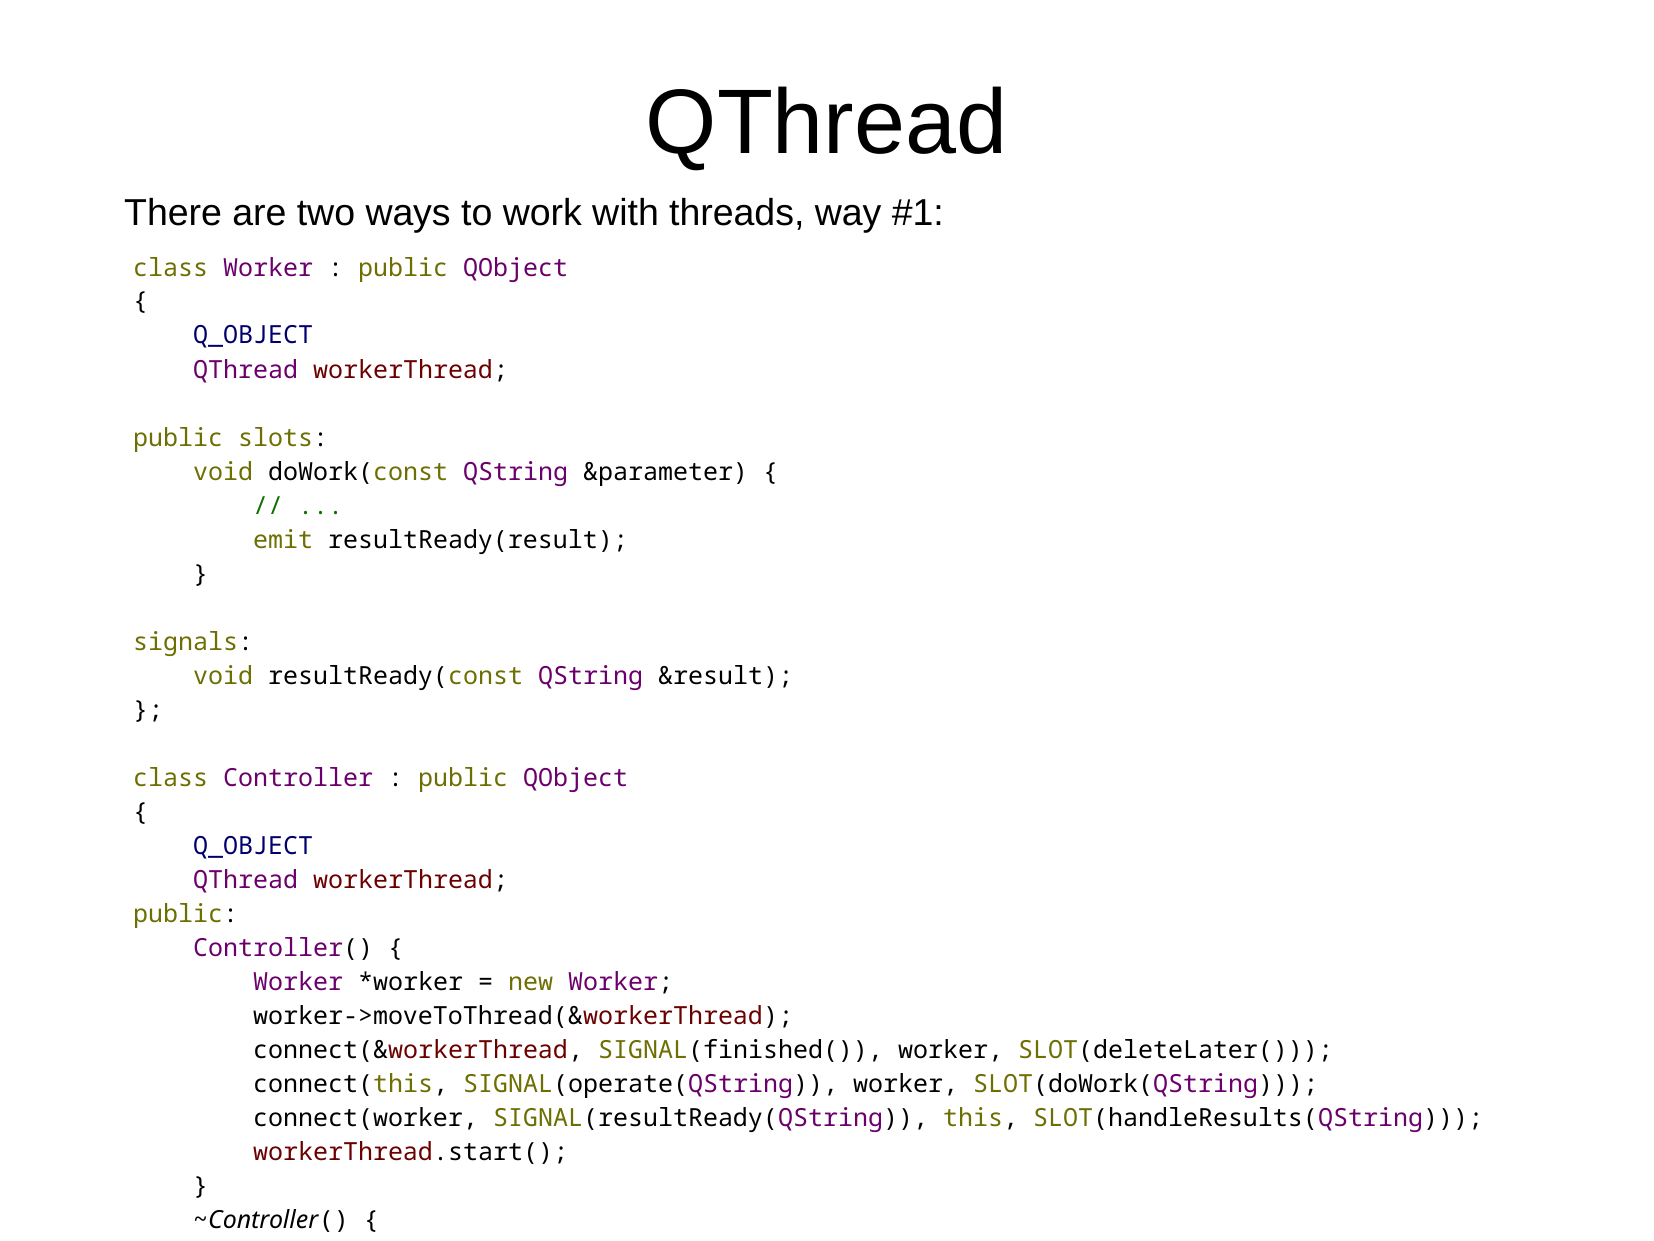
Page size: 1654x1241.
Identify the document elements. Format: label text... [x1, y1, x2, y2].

text_box class Worker : public QObject { Q_OBJECT QThread workerThread; public slots: void doWork(const QString &parameter) { // ... emit resultReady(result); } signals: void resultReady(const QString &result); }; class Controller : public QObject { Q_OBJECT QThread workerThread; public: Controller() { Worker *worker = new Worker; worker->moveToThread(&workerThread); connect(&workerThread, SIGNAL(finished()), worker, SLOT(deleteLater())); connect(this, SIGNAL(operate(QString)), worker, SLOT(doWork(QString))); connect(worker, SIGNAL(resultReady(QString)), this, SLOT(handleResults(QString))); workerThread.start(); } ~Controller() { workerThread.quit(); workerThread.wait(); } public slots: void handleResults(const QString &); signals: void operate(const QString &); }; [118, 241, 1576, 1241]
title QThread [82, 17, 1571, 226]
text_box There are two ways to work with threads, way #1: [109, 183, 961, 241]
